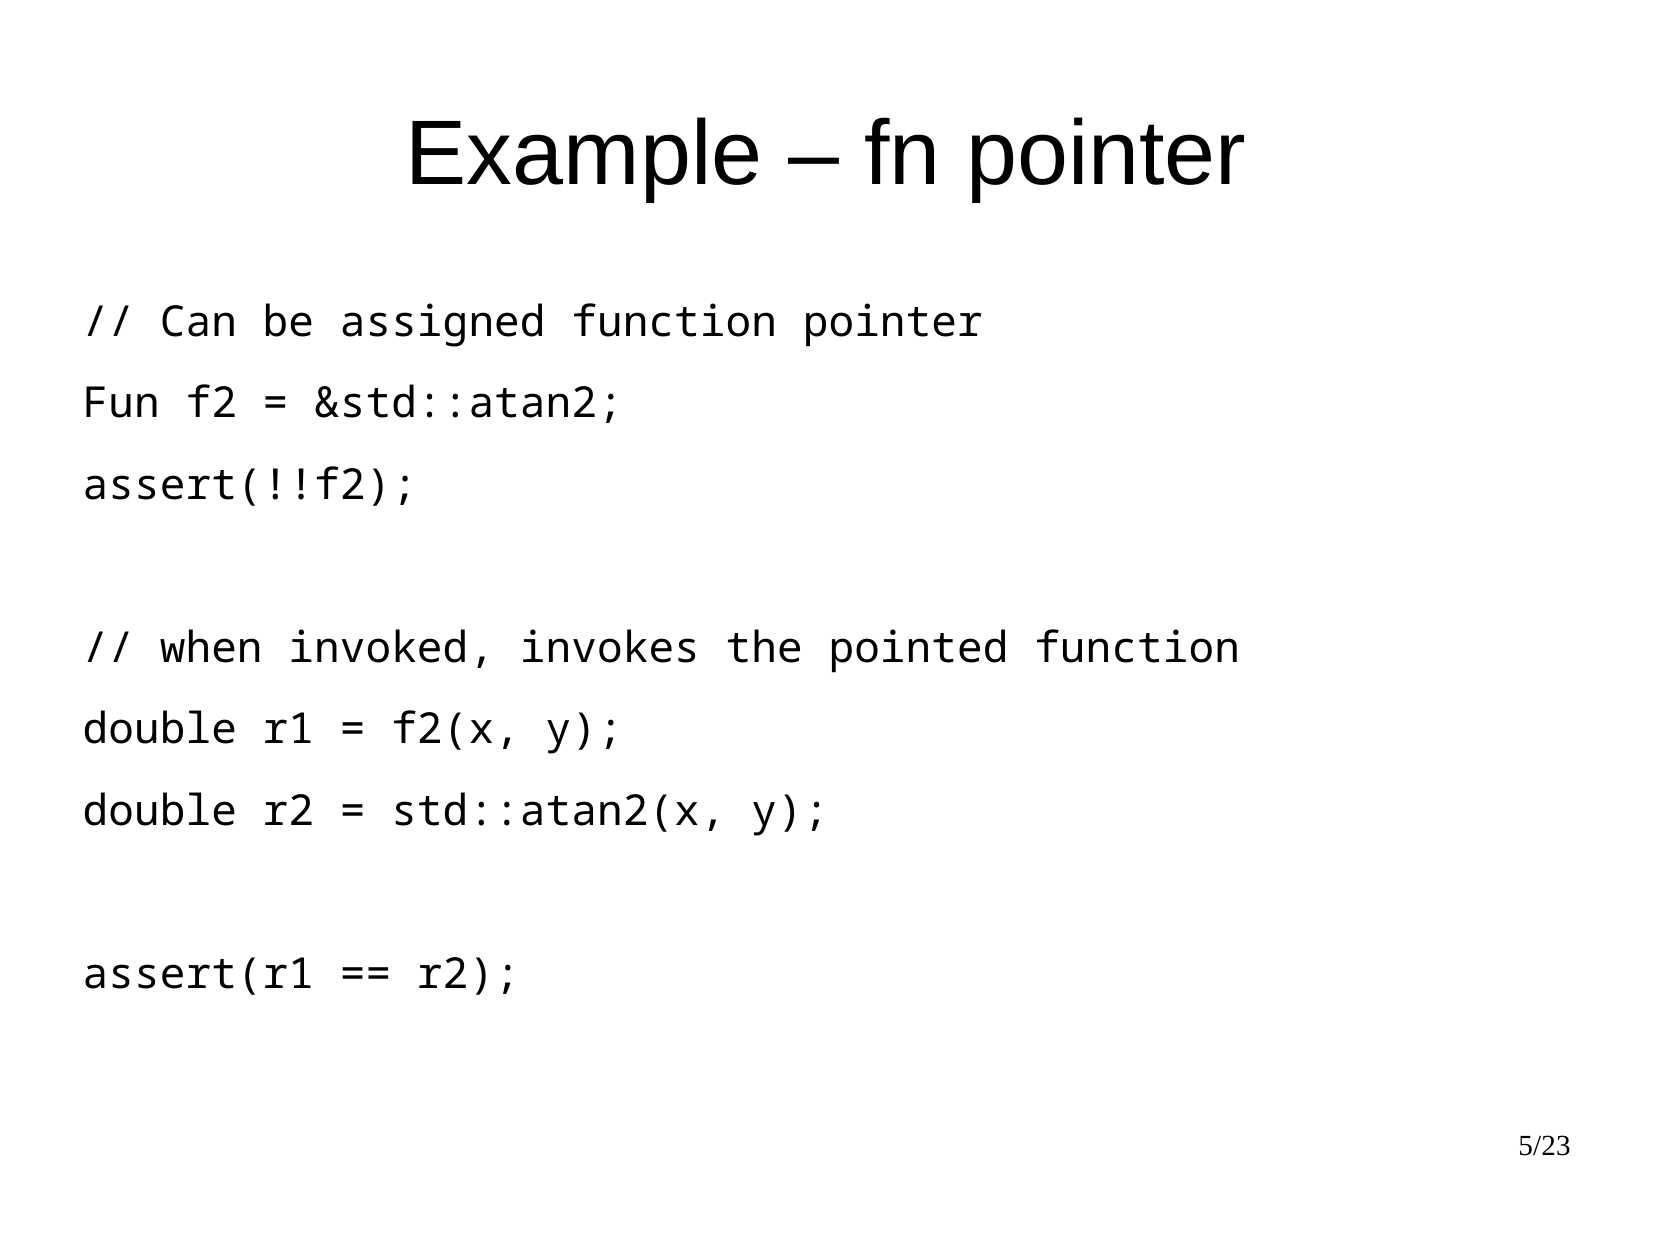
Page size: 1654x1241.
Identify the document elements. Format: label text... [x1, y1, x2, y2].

title Example – fn pointer [82, 49, 1571, 257]
list // Can be assigned function pointer Fun f2 = &std::atan2; assert(!!f2); // when invoked, invokes the pointed function double r1 = f2(x, y); double r2 = std::atan2(x, y); assert(r1 == r2); [82, 290, 1571, 1010]
